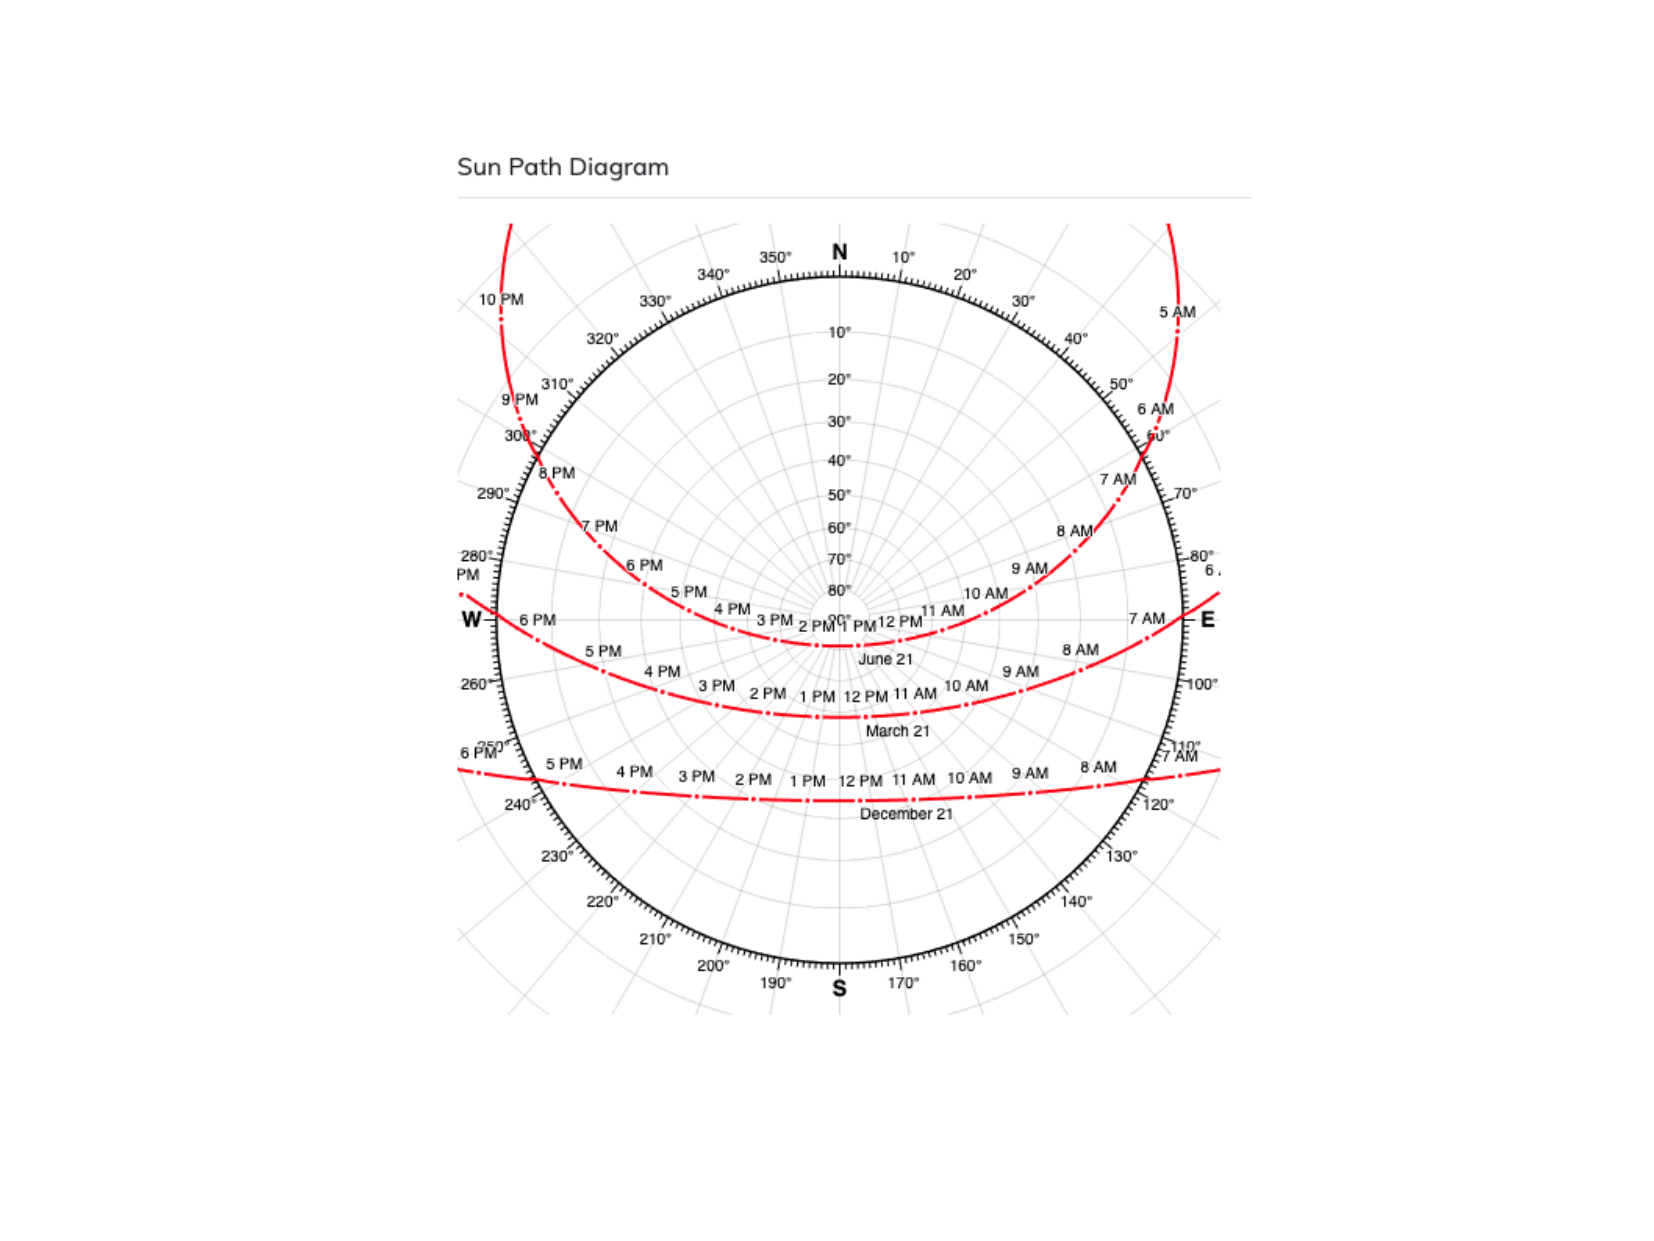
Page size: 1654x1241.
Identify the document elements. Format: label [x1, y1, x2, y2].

picture [439, 141, 1252, 1038]
